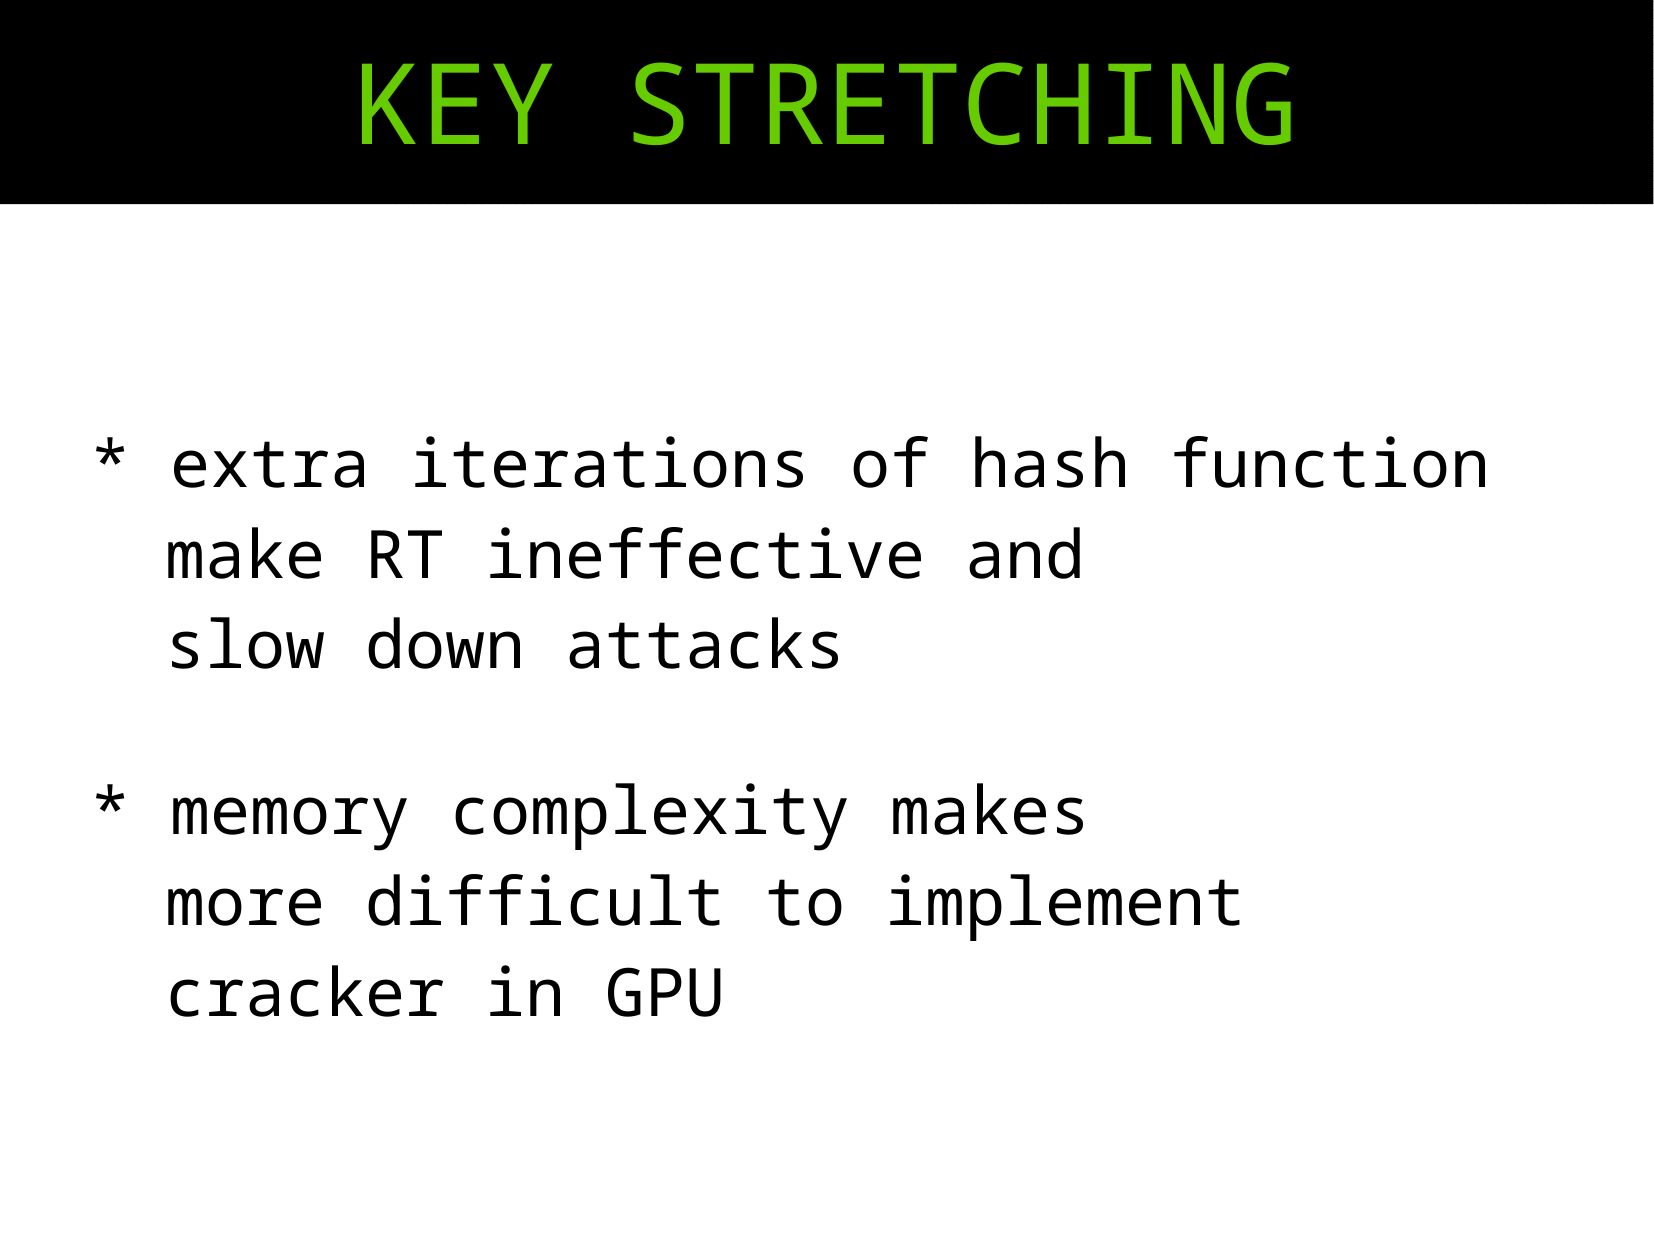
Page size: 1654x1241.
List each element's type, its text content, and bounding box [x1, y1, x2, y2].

title KEY STRETCHING [0, 0, 1654, 205]
subtitle * extra iterations of hash function make RT ineffective and slow down attacks * memory complexity makes more difficult to implement cracker in GPU [90, 305, 1621, 1146]
